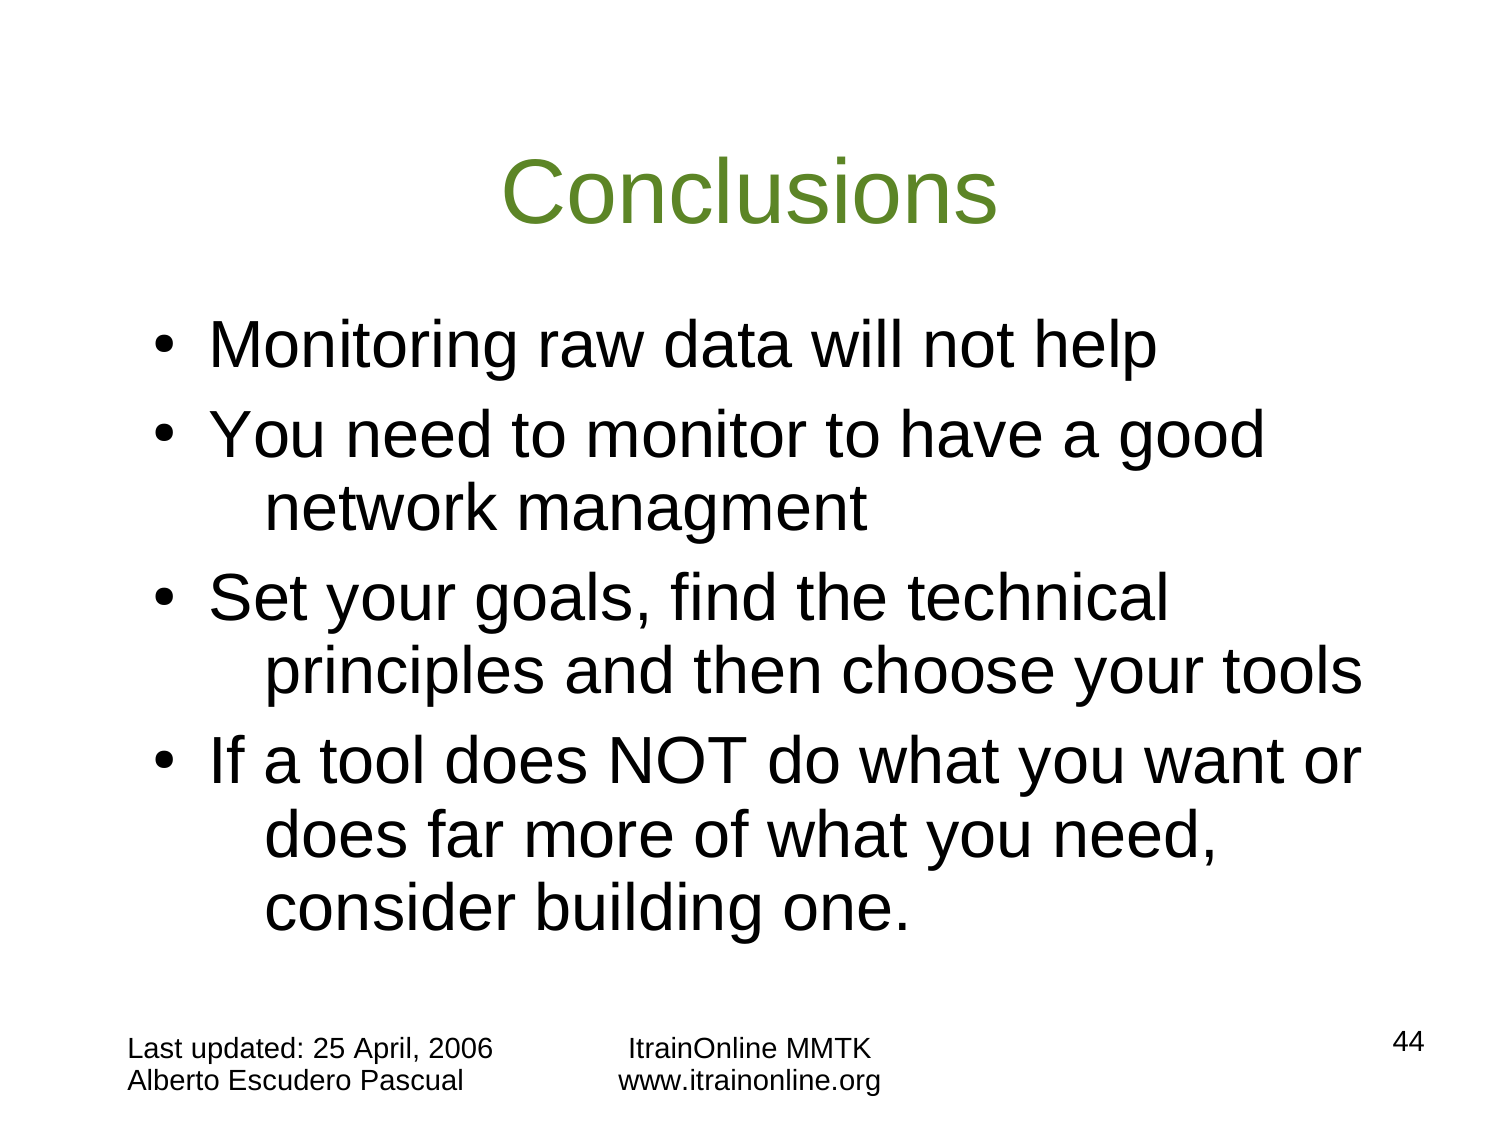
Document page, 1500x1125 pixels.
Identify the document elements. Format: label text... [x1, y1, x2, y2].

text_box Conclusions [112, 73, 1388, 315]
text_box Monitoring raw data will not help You need to monitor to have a good network managment Set your goals, find the technical principles and then choose your tools If a tool does NOT do what you want or does far more of what you need, consider building one. [137, 301, 1409, 955]
